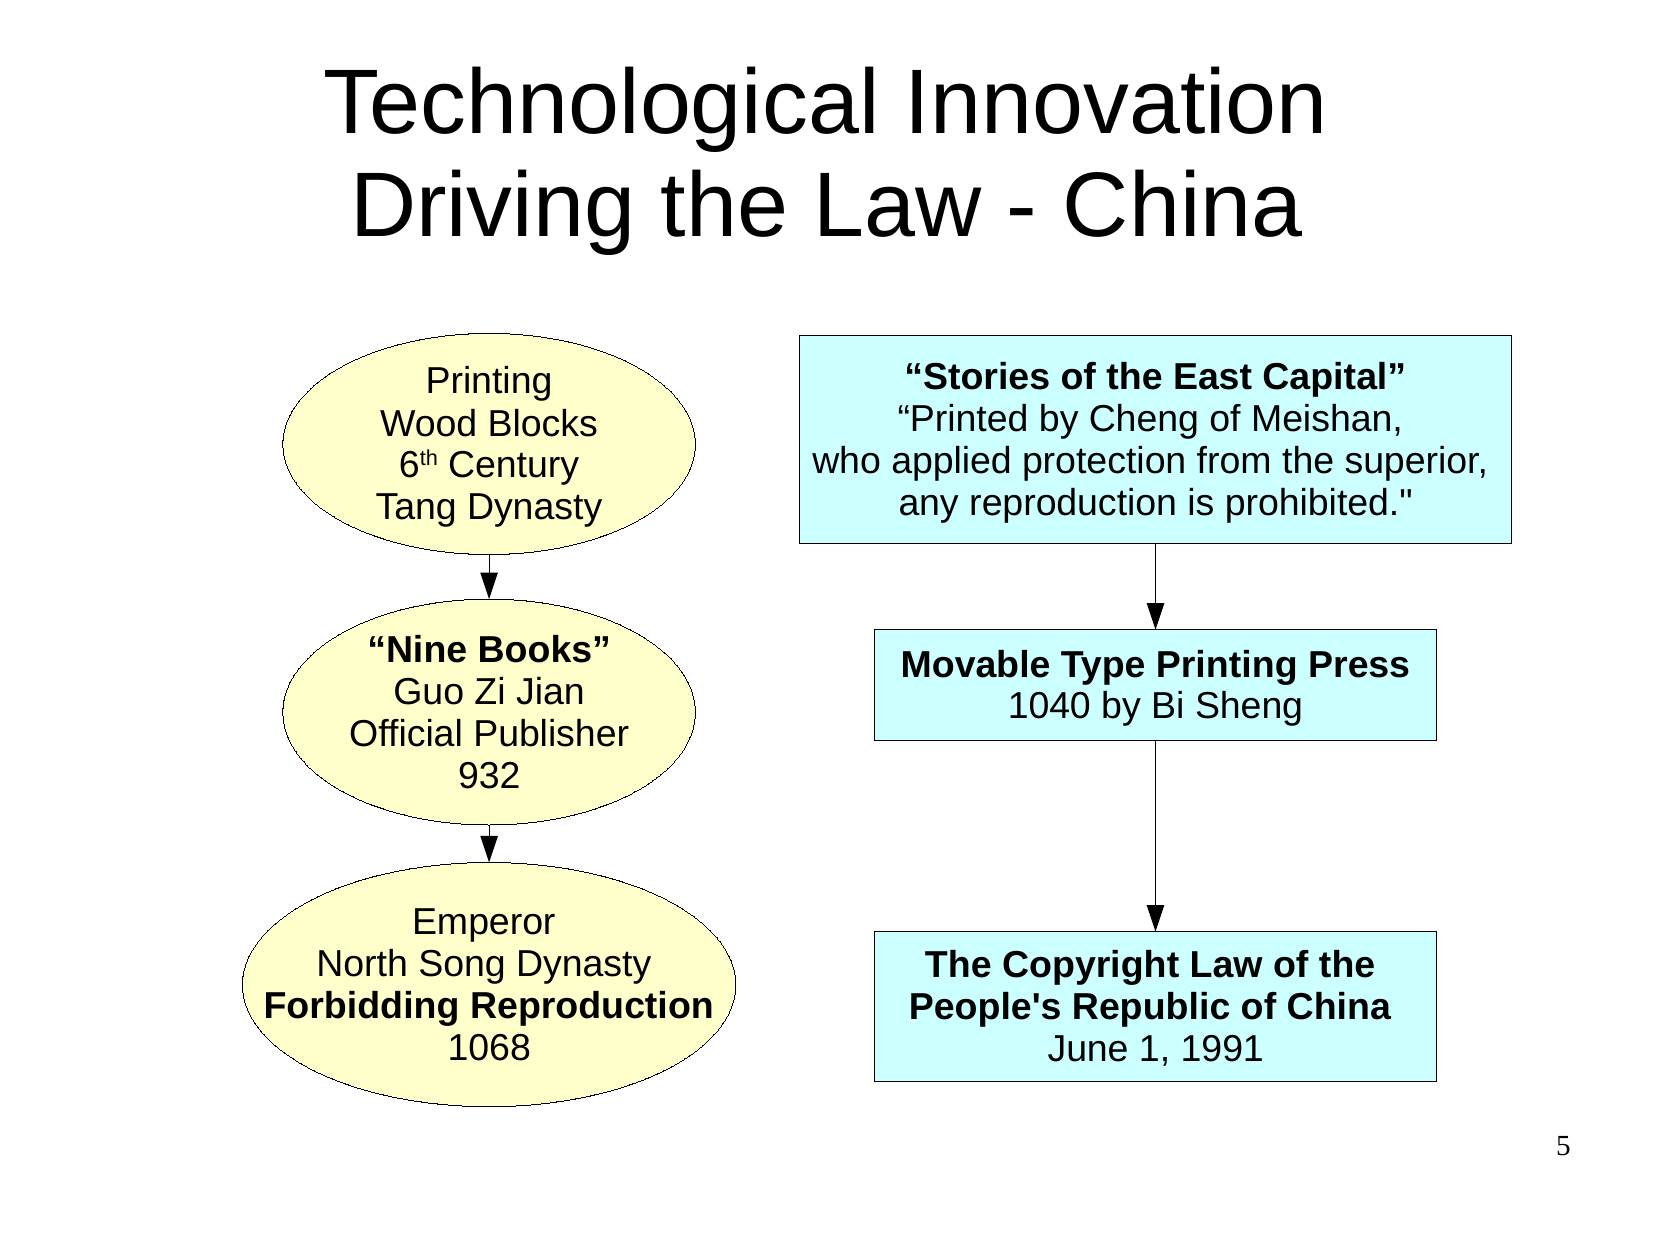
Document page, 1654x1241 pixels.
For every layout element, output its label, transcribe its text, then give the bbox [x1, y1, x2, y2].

text_box Printing Wood Blocks 6th Century Tang Dynasty [282, 333, 696, 555]
text_box Emperor North Song Dynasty Forbidding Reproduction 1068 [242, 862, 736, 1107]
text_box The Copyright Law of the People's Republic of China June 1, 1991 [874, 931, 1437, 1082]
text_box “Nine Books” Guo Zi Jian Official Publisher 932 [282, 599, 696, 826]
title Technological Innovation Driving the Law - China [82, 49, 1571, 257]
text_box “Stories of the East Capital” “Printed by Cheng of Meishan, who applied protection from the superior, any reproduction is prohibited." [799, 335, 1512, 544]
text_box Movable Type Printing Press 1040 by Bi Sheng [874, 629, 1437, 741]
